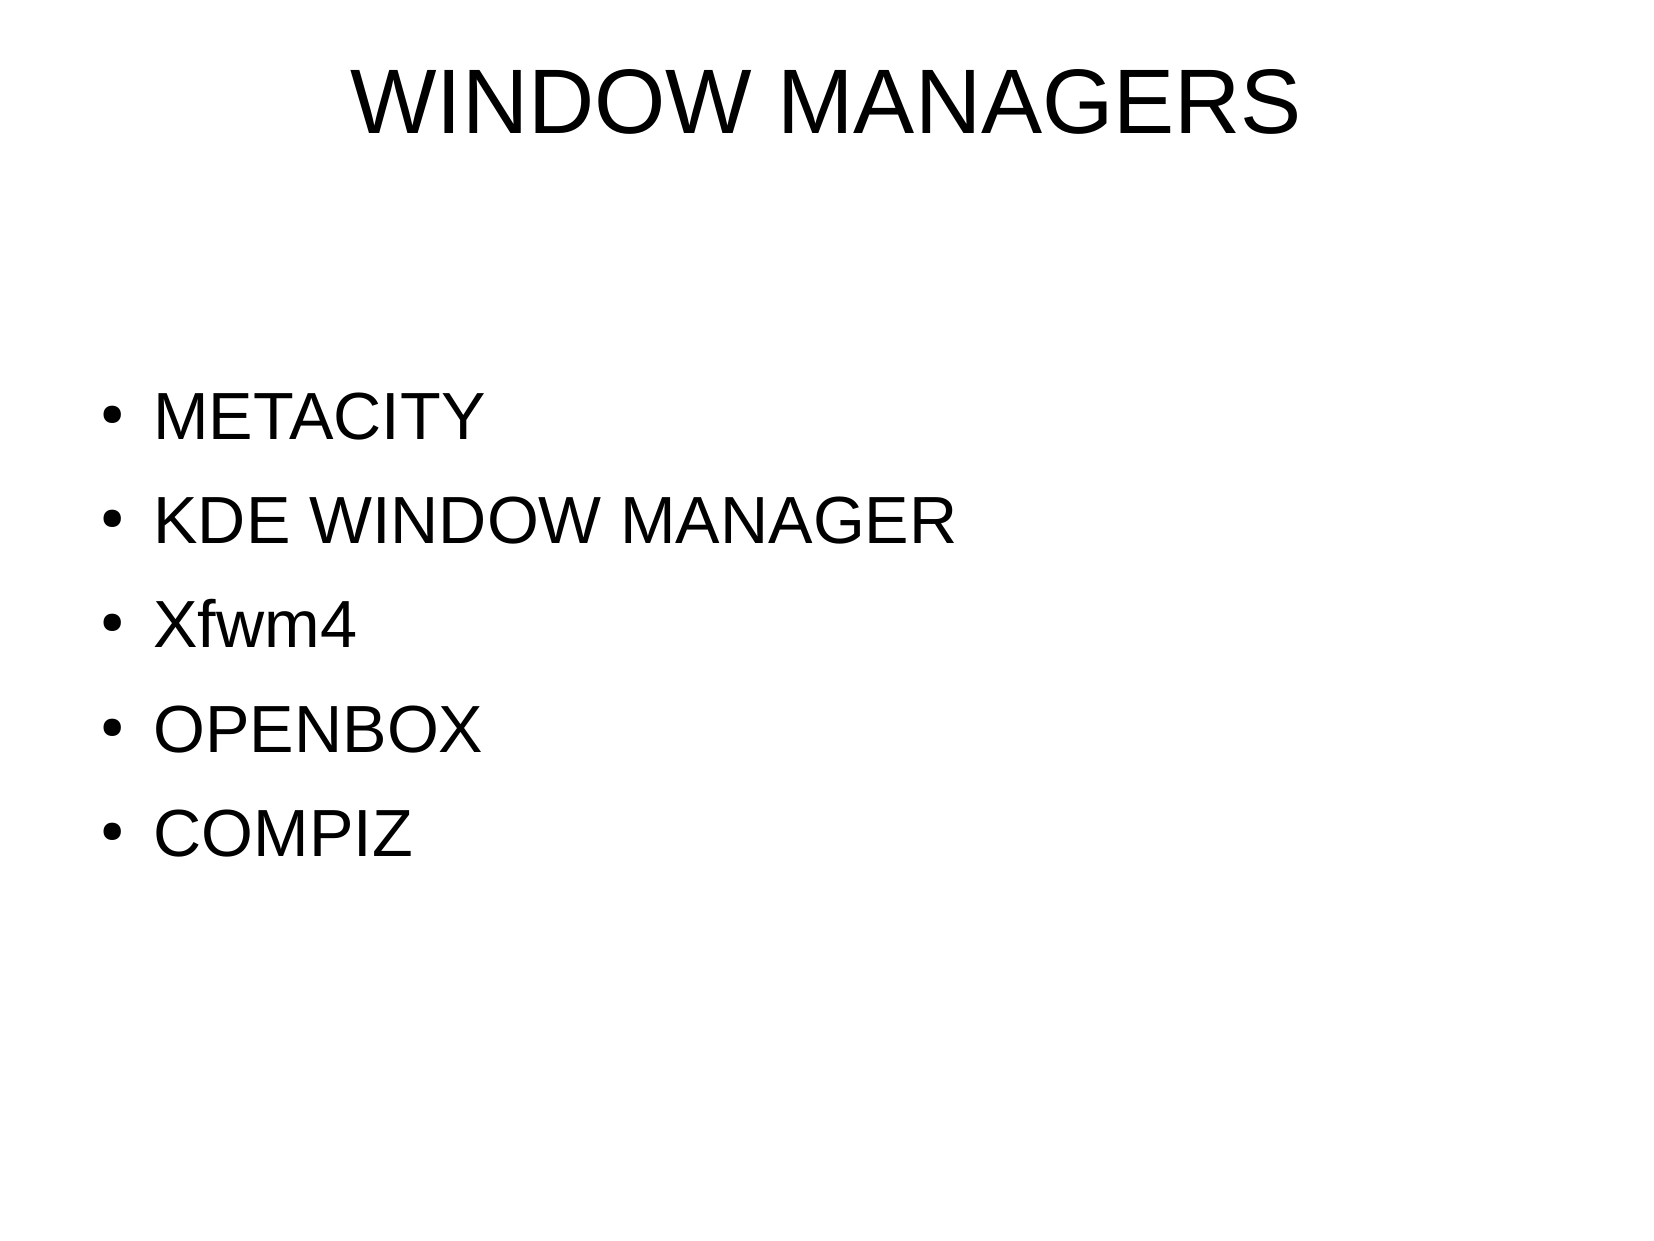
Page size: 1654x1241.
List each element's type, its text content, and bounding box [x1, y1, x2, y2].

title WINDOW MANAGERS [82, 49, 1571, 257]
list METACITY KDE WINDOW MANAGER Xfwm4 OPENBOX COMPIZ [82, 290, 1571, 1010]
